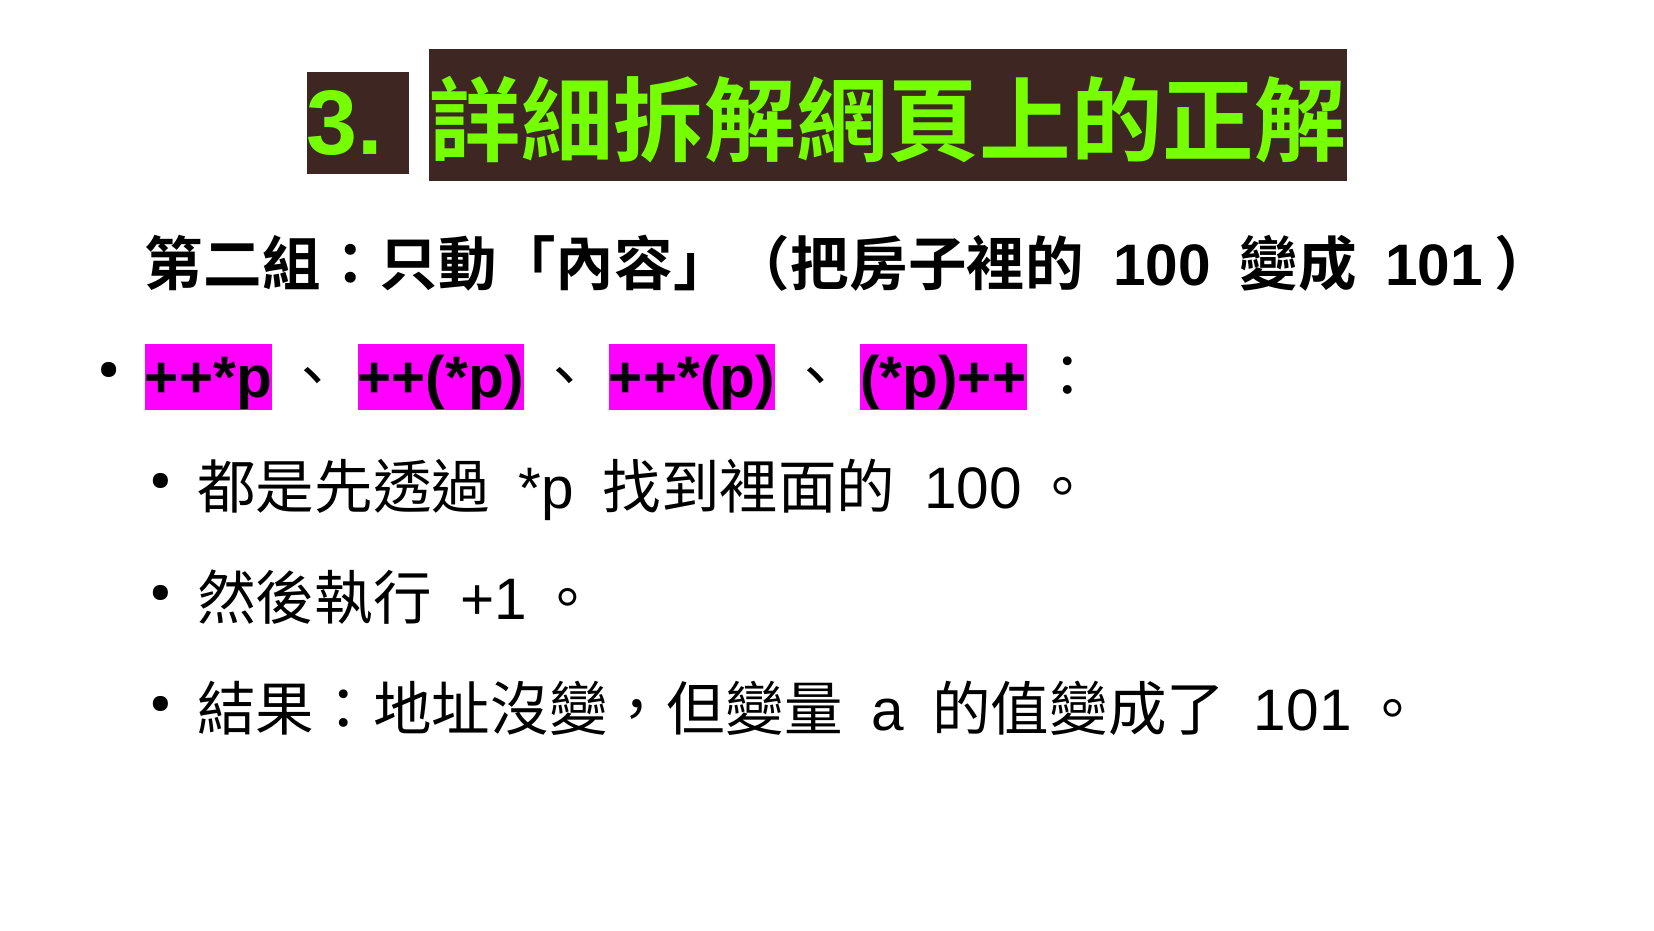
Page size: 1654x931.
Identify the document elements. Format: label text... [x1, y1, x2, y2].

list 第二組：只動「內容」（把房子裡的 100 變成 101） ++*p、++(*p)、++*(p)、(*p)++： 都是先透過 *p 找到裡面的 100。 然後執行 +1。 結果：地址沒變，但變量 a 的值變成了 101。 [82, 217, 1571, 758]
title 3. 詳細拆解網頁上的正解 [82, 37, 1571, 193]
